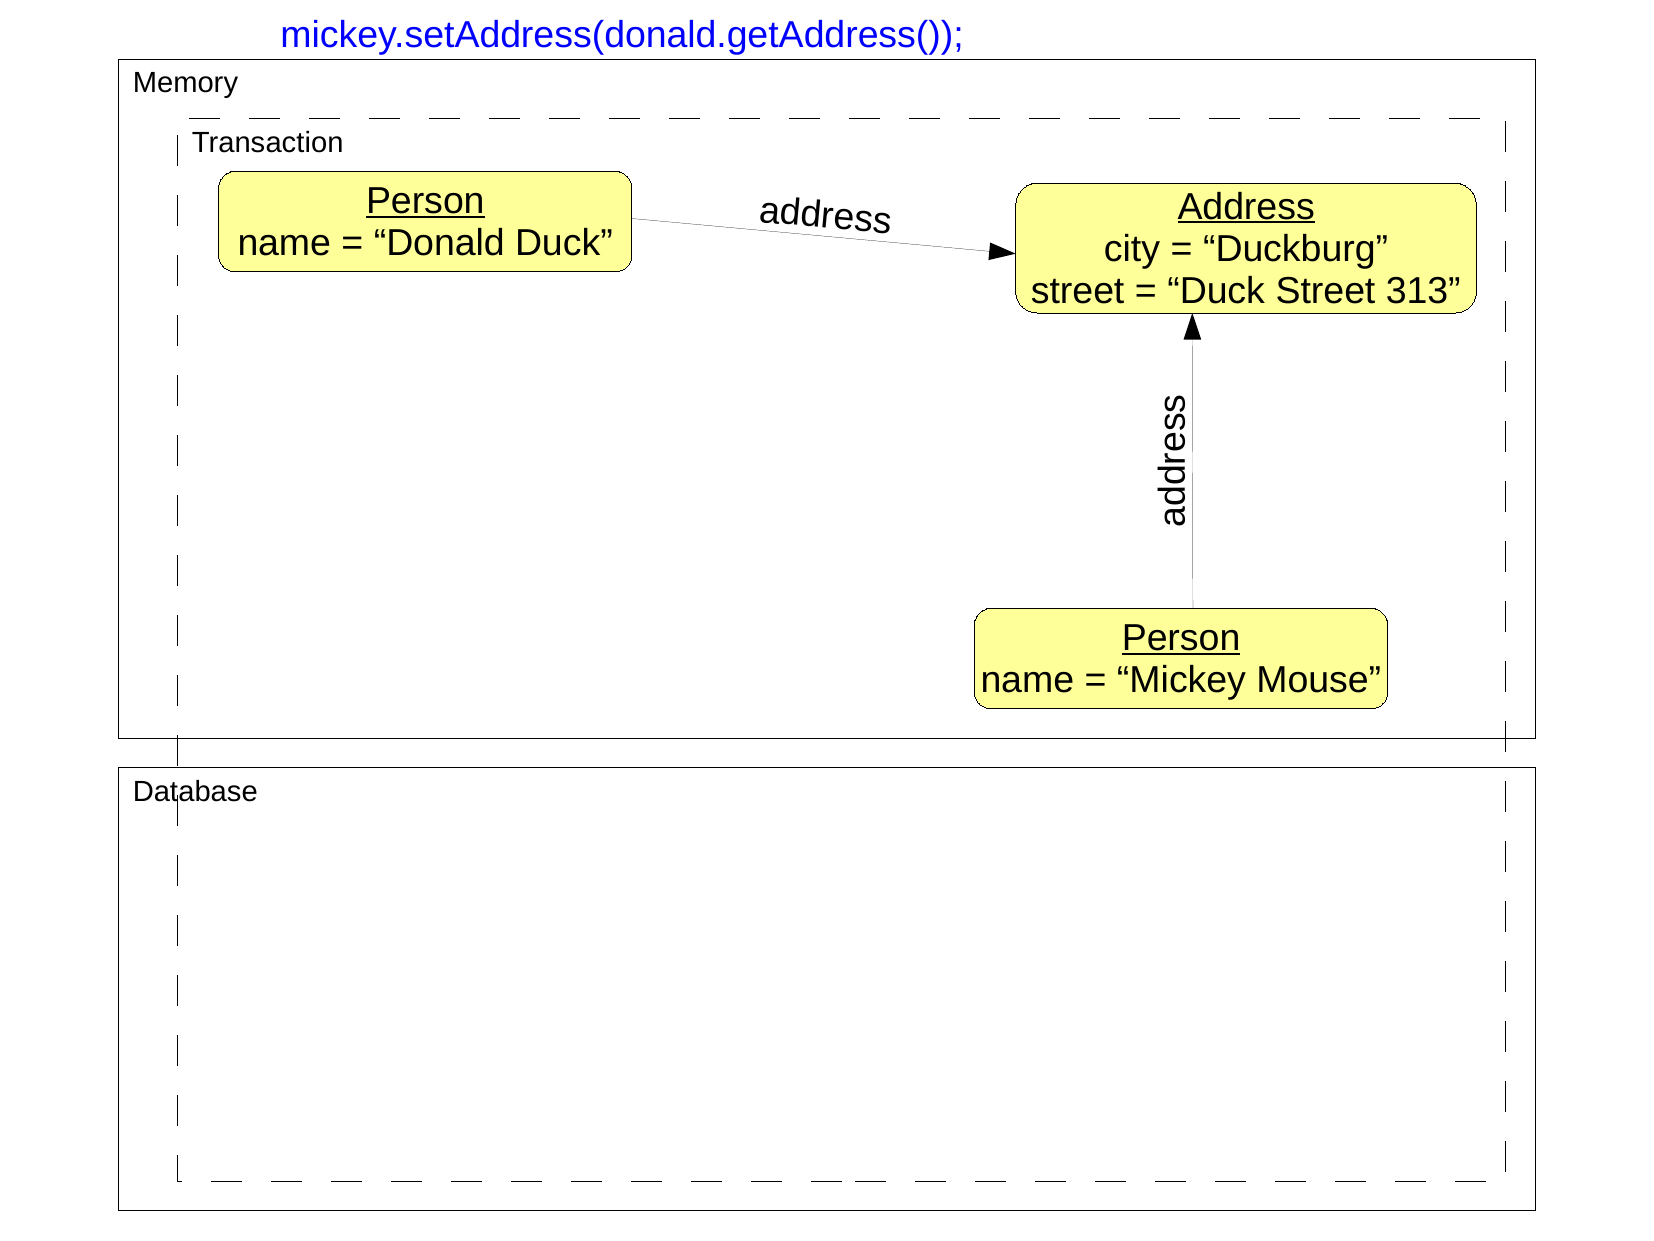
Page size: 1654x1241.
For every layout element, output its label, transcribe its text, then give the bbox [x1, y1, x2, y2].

text_box Database [118, 767, 1536, 1211]
text_box Transaction [177, 118, 1506, 1182]
text_box mickey.setAddress(donald.getAddress()); [265, 6, 1536, 64]
text_box Person name = “Mickey Mouse” [974, 608, 1388, 709]
text_box Memory [118, 59, 1536, 739]
text_box Address city = “Duckburg” street = “Duck Street 313” [1015, 183, 1477, 314]
text_box Person name = “Donald Duck” [218, 171, 632, 272]
